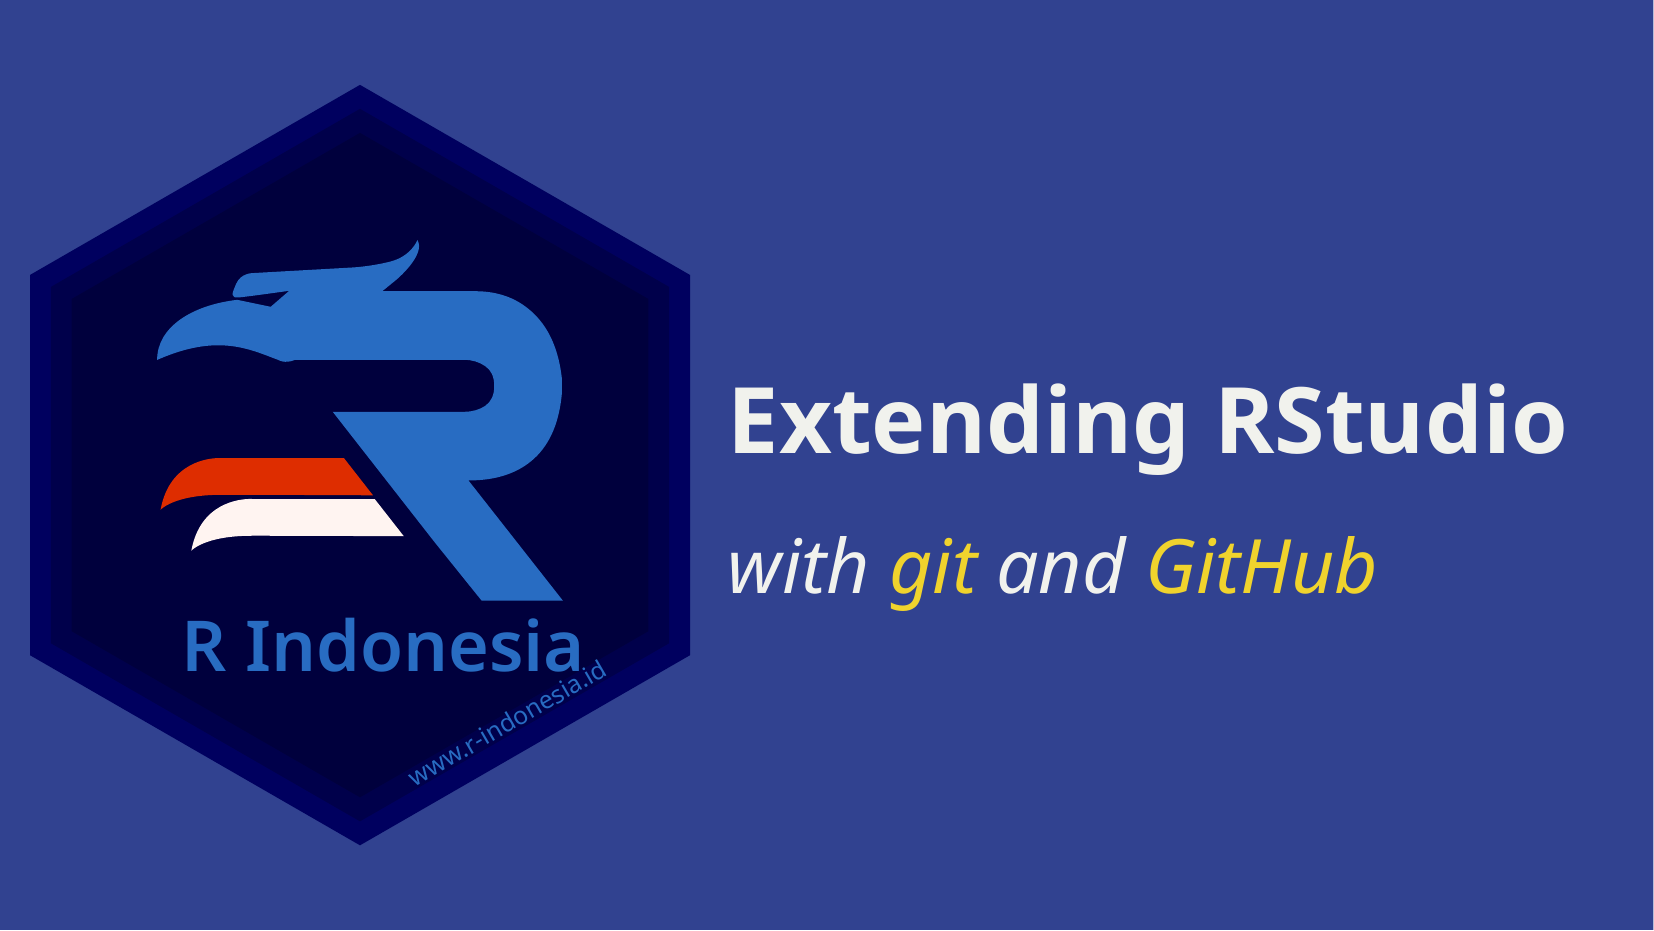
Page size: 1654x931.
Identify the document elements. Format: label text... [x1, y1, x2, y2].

text_box Extending RStudio [713, 347, 1615, 475]
text_box with git and GitHub [713, 505, 1357, 597]
picture [30, 84, 691, 846]
